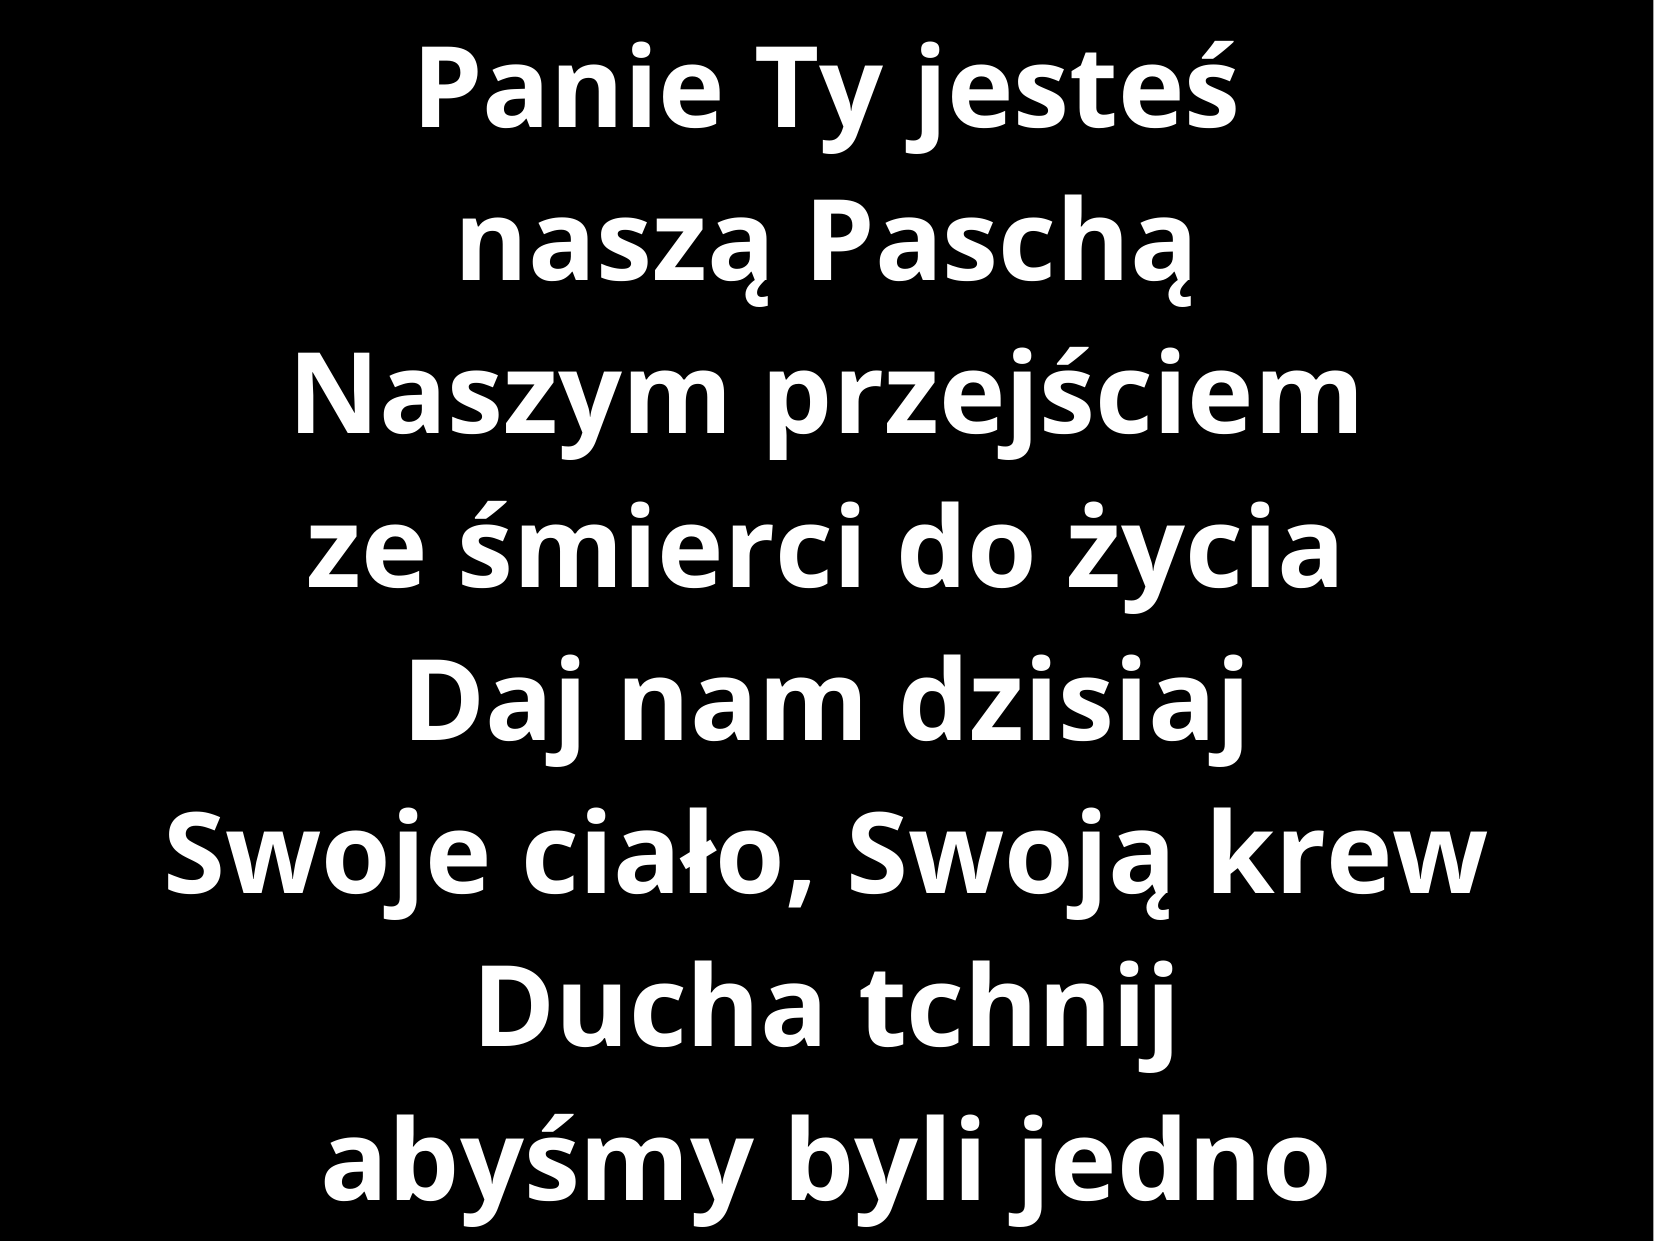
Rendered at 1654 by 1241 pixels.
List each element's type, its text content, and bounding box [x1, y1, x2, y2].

title Panie Ty jesteś naszą Paschą Naszym przejściem ze śmierci do życia Daj nam dzisiaj Swoje ciało, Swoją krew Ducha tchnij abyśmy byli jedno [0, 0, 1654, 1241]
